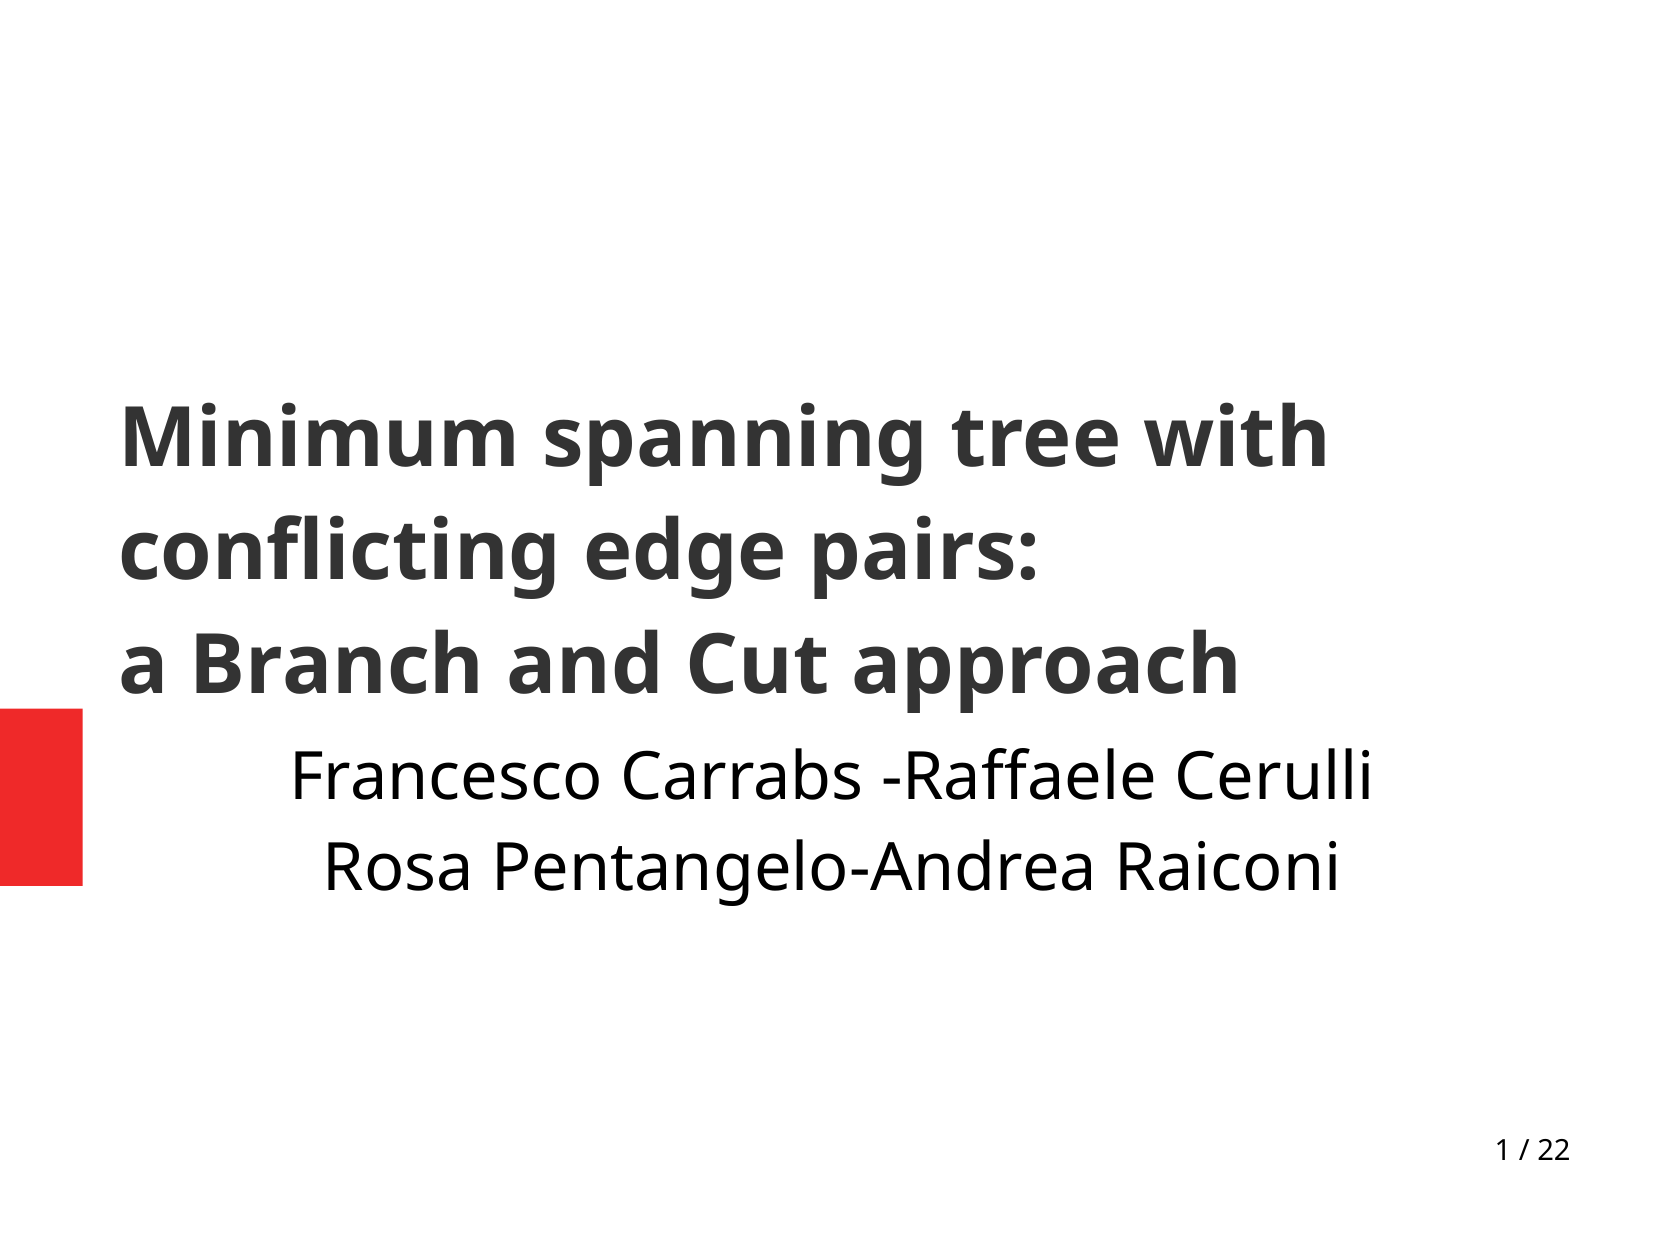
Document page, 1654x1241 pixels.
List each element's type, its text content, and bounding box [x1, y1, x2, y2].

subtitle Francesco Carrabs -Raffaele Cerulli Rosa Pentangelo-Andrea Raiconi [129, 747, 1536, 982]
title Minimum spanning tree with conflicting edge pairs: a Branch and Cut approach [118, 402, 1524, 694]
